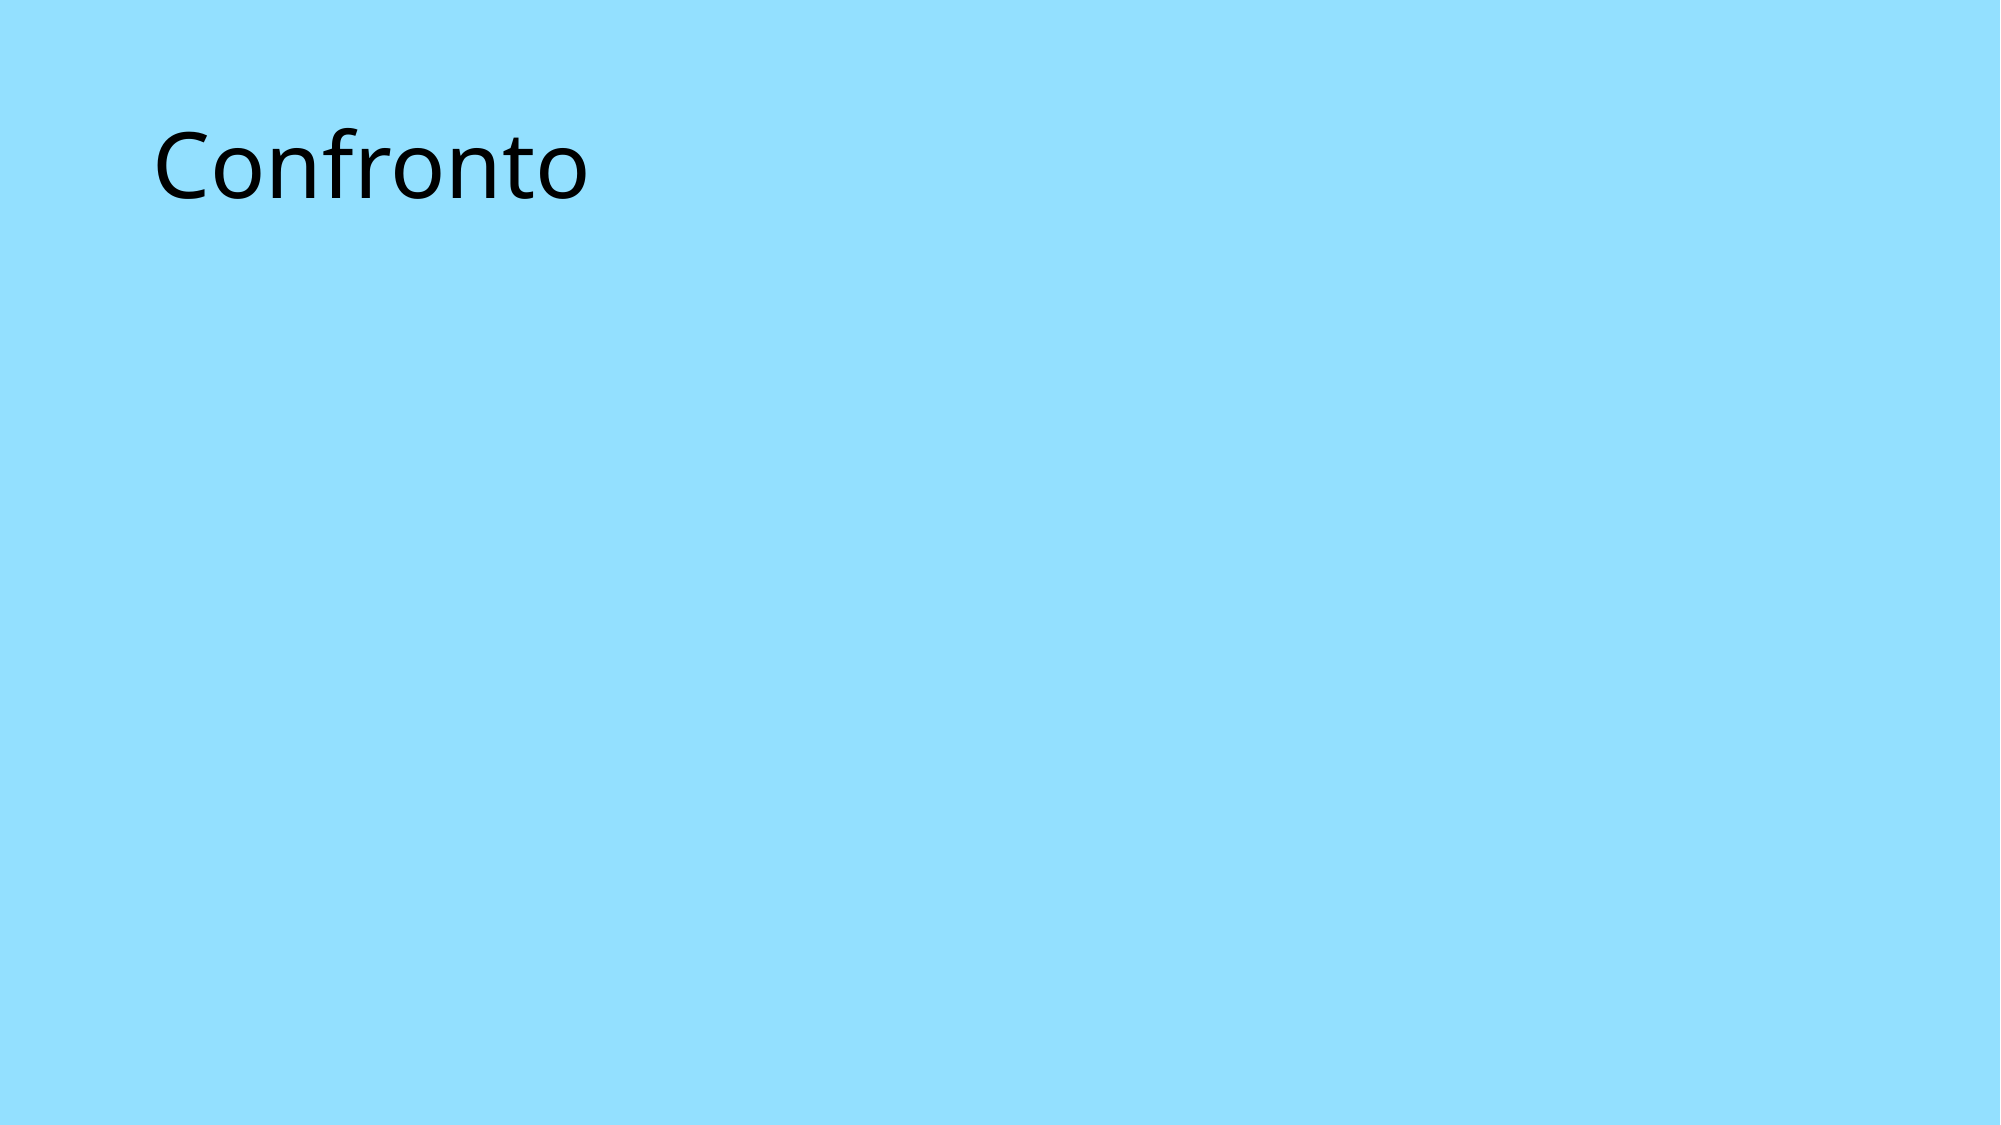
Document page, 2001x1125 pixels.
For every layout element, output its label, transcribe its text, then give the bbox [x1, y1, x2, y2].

title Confronto [137, 59, 1863, 278]
